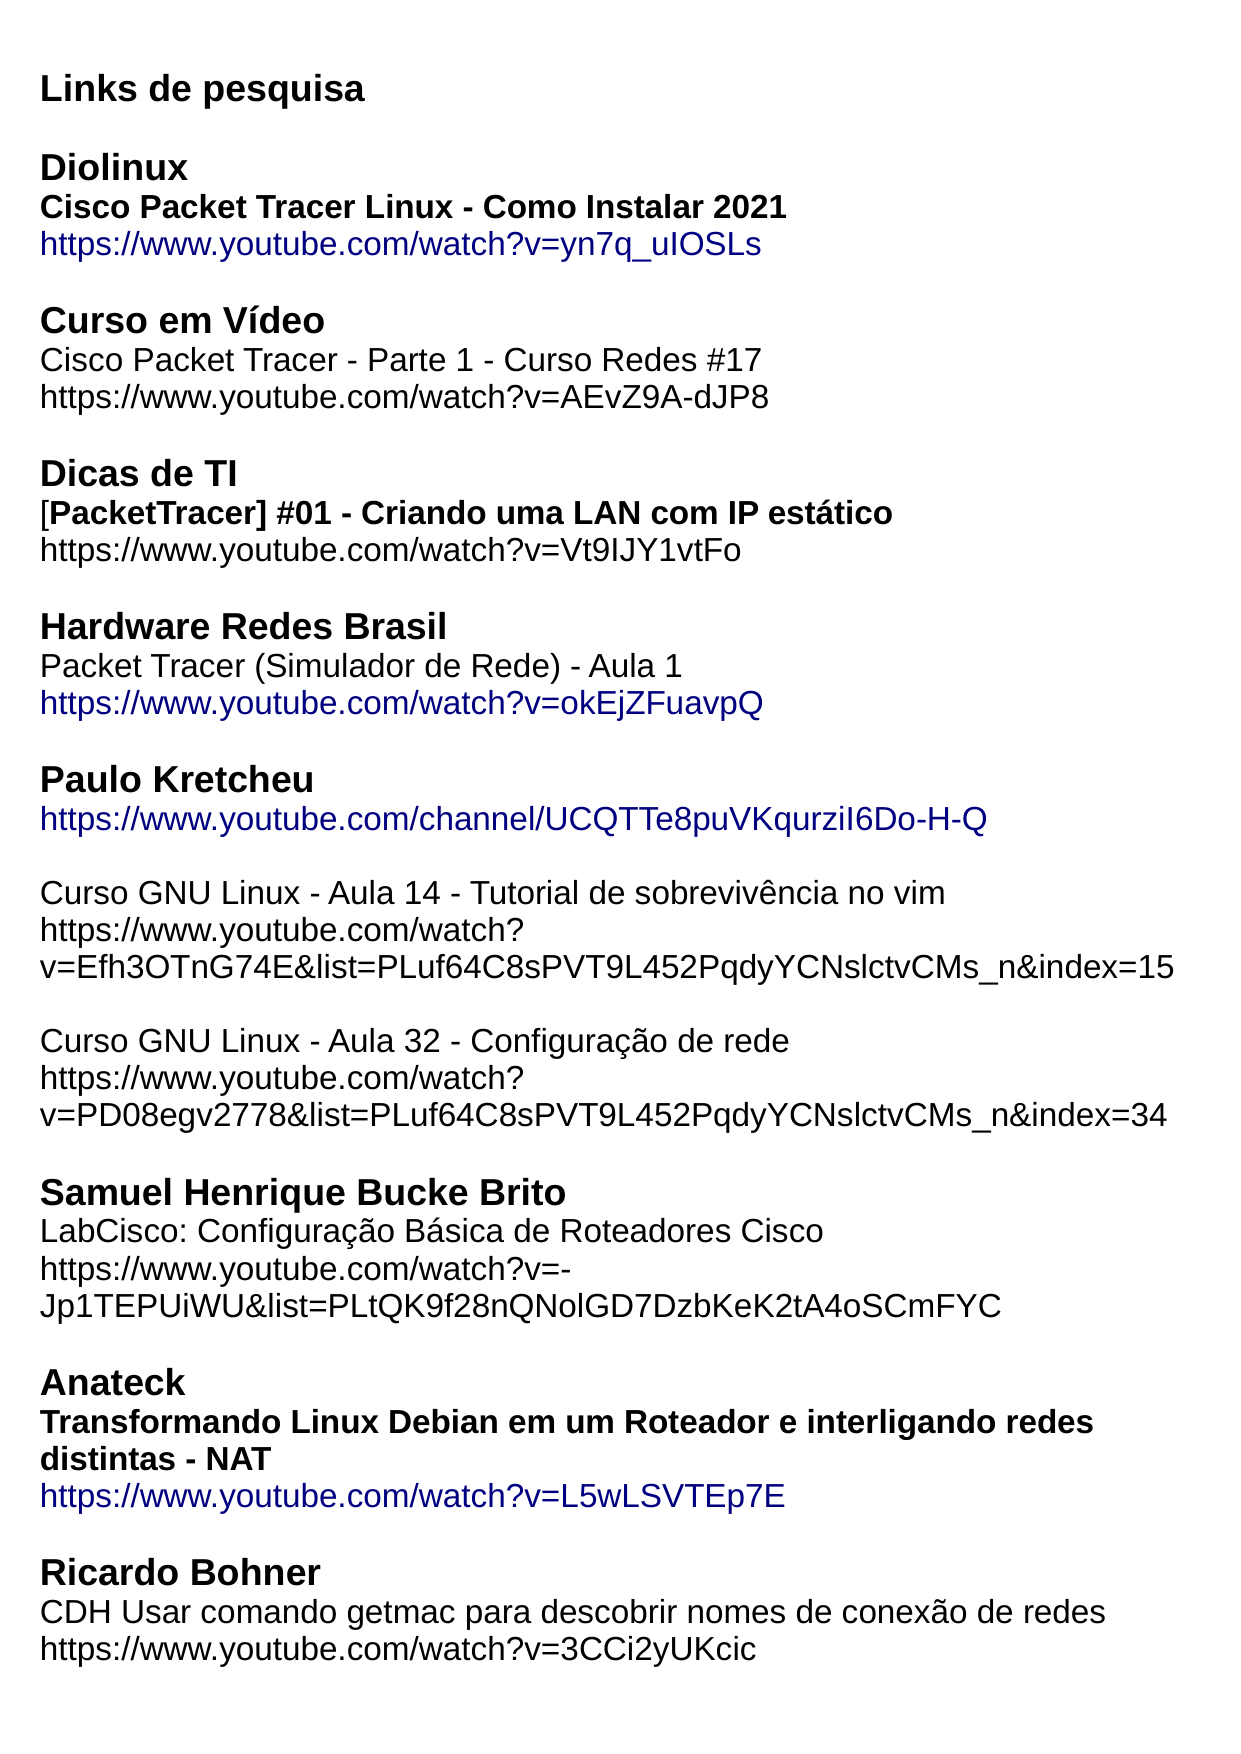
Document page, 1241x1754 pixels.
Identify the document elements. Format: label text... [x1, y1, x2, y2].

text_box Links de pesquisa Diolinux Cisco Packet Tracer Linux - Como Instalar 2021 https://www.youtube.com/watch?v=yn7q_uIOSLs Curso em Vídeo Cisco Packet Tracer - Parte 1 - Curso Redes #17 https://www.youtube.com/watch?v=AEvZ9A-dJP8 Dicas de TI [PacketTracer] #01 - Criando uma LAN com IP estático https://www.youtube.com/watch?v=Vt9IJY1vtFo Hardware Redes Brasil Packet Tracer (Simulador de Rede) - Aula 1 https://www.youtube.com/watch?v=okEjZFuavpQ Paulo Kretcheu https://www.youtube.com/channel/UCQTTe8puVKqurziI6Do-H-Q Curso GNU Linux - Aula 14 - Tutorial de sobrevivência no vim https://www.youtube.com/watch?v=Efh3OTnG74E&list=PLuf64C8sPVT9L452PqdyYCNslctvCMs_n&index=15 Curso GNU Linux - Aula 32 - Configuração de rede https://www.youtube.com/watch?v=PD08egv2778&list=PLuf64C8sPVT9L452PqdyYCNslctvCMs_n&index=34 Samuel Henrique Bucke Brito LabCisco: Configuração Básica de Roteadores Cisco https://www.youtube.com/watch?v=-Jp1TEPUiWU&list=PLtQK9f28nQNolGD7DzbKeK2tA4oSCmFYC Anateck Transformando Linux Debian em um Roteador e interligando redes distintas - NAT https://www.youtube.com/watch?v=L5wLSVTEp7E Ricardo Bohner CDH Usar comando getmac para descobrir nomes de conexão de redes https://www.youtube.com/watch?v=3CCi2yUKcic [25, 60, 1241, 1754]
